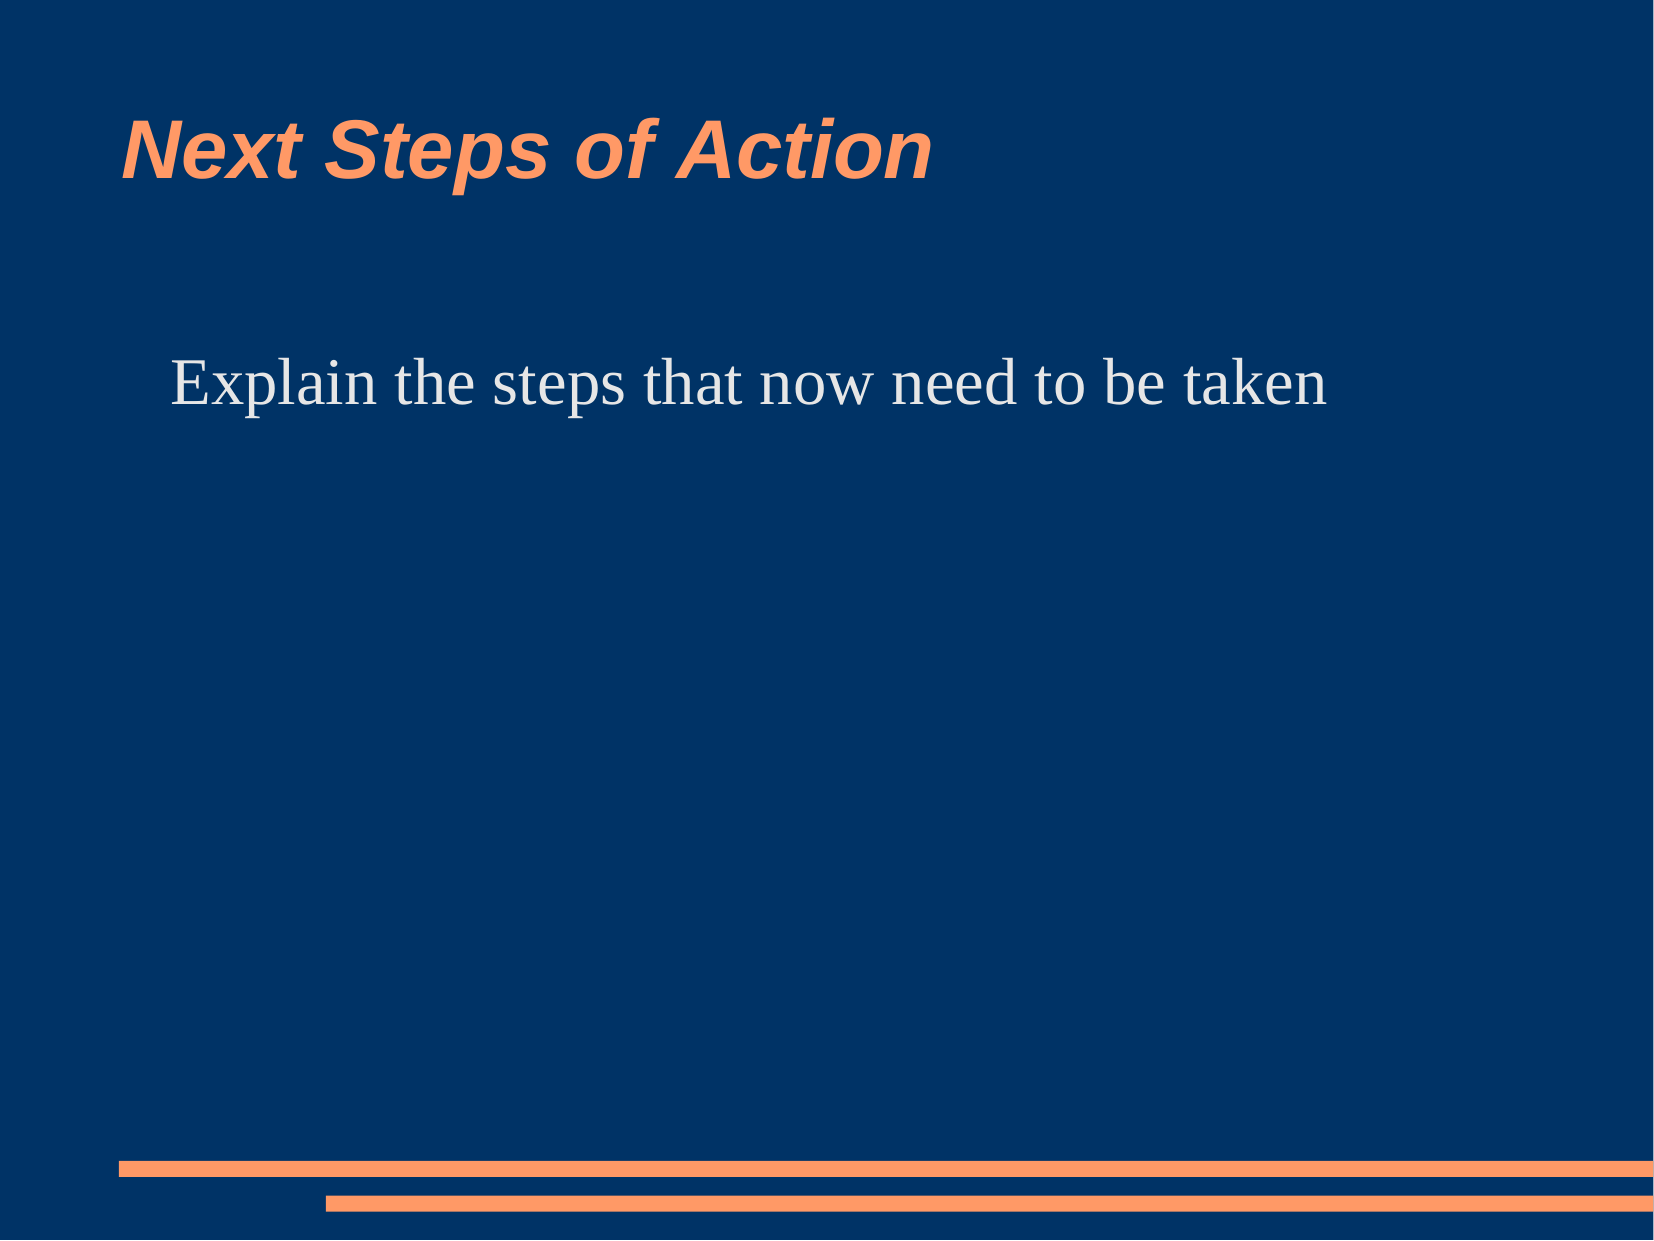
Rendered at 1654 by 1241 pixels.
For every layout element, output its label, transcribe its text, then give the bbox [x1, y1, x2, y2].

list Explain the steps that now need to be taken [152, 344, 1534, 1127]
title Next Steps of Action [121, 46, 1534, 254]
